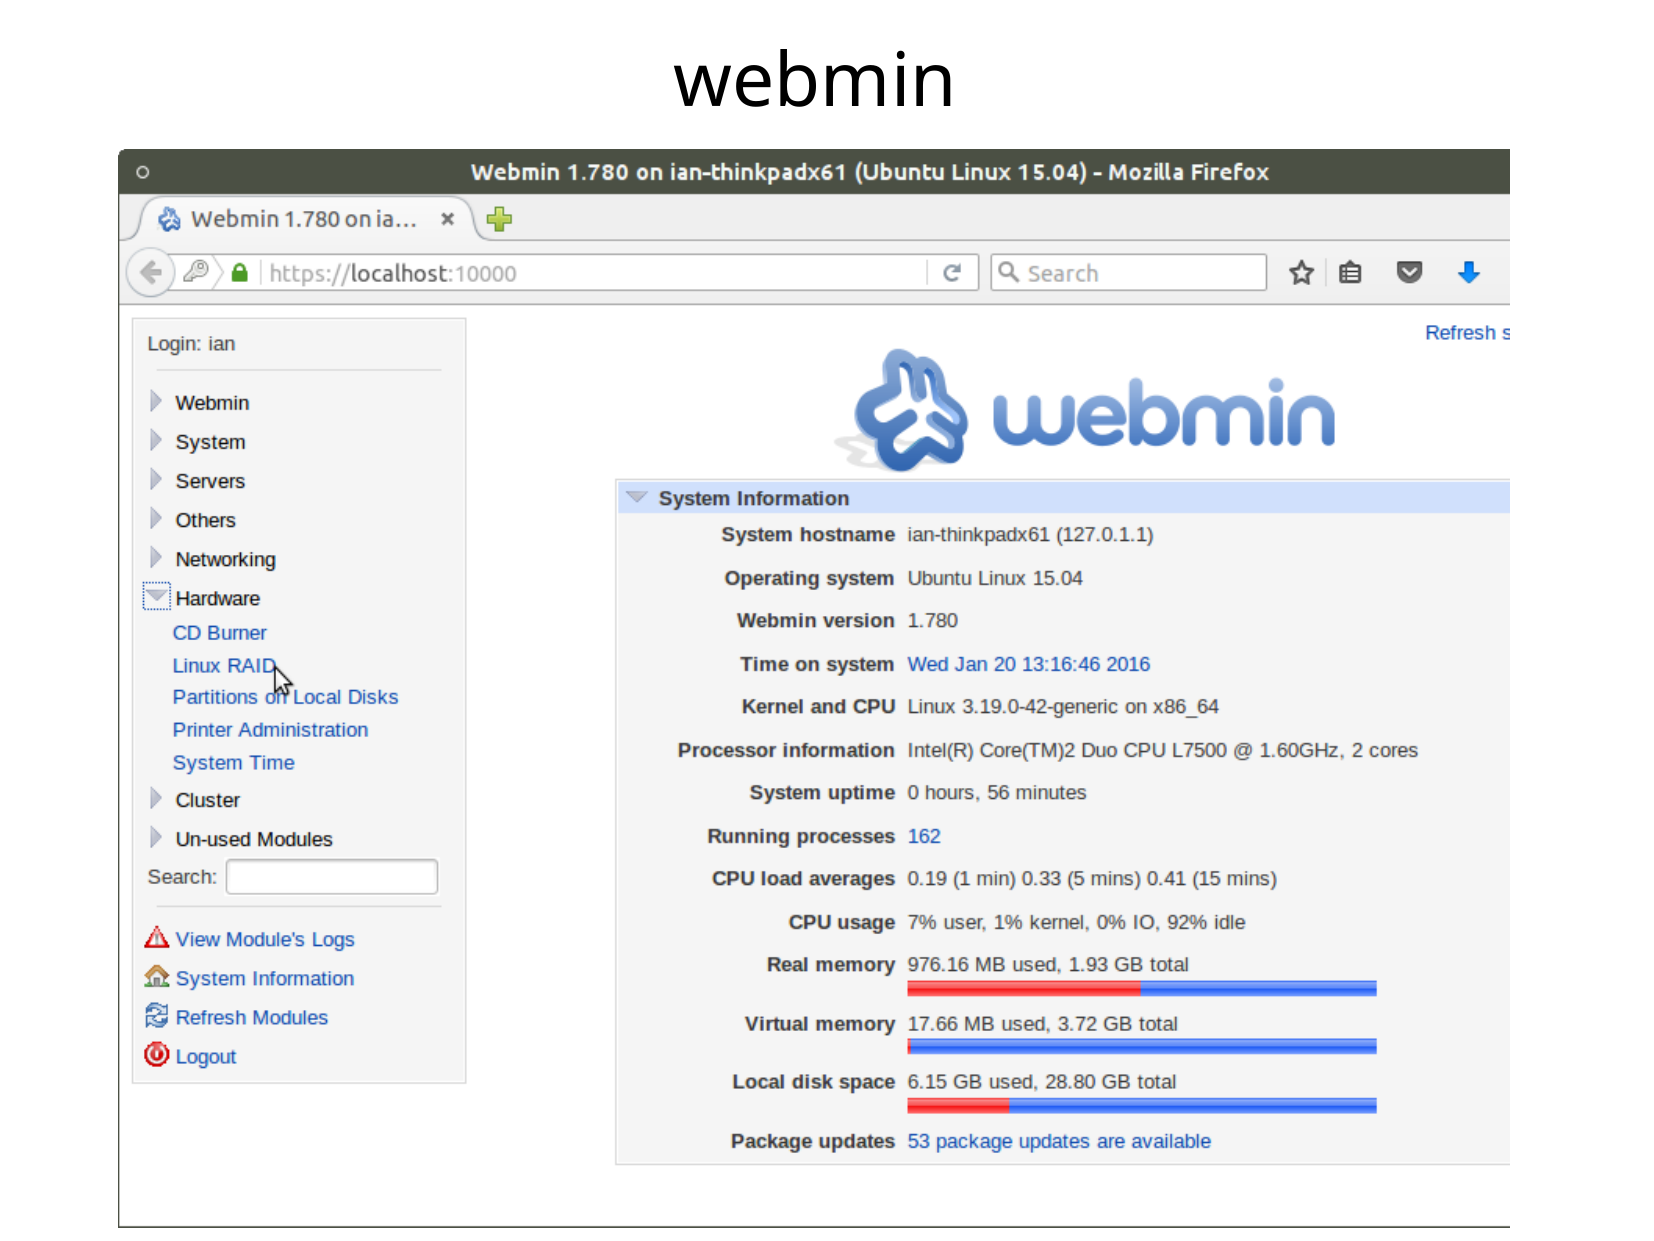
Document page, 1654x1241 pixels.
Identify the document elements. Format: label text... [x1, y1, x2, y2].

picture [118, 149, 1510, 1228]
title webmin [70, 36, 1560, 119]
